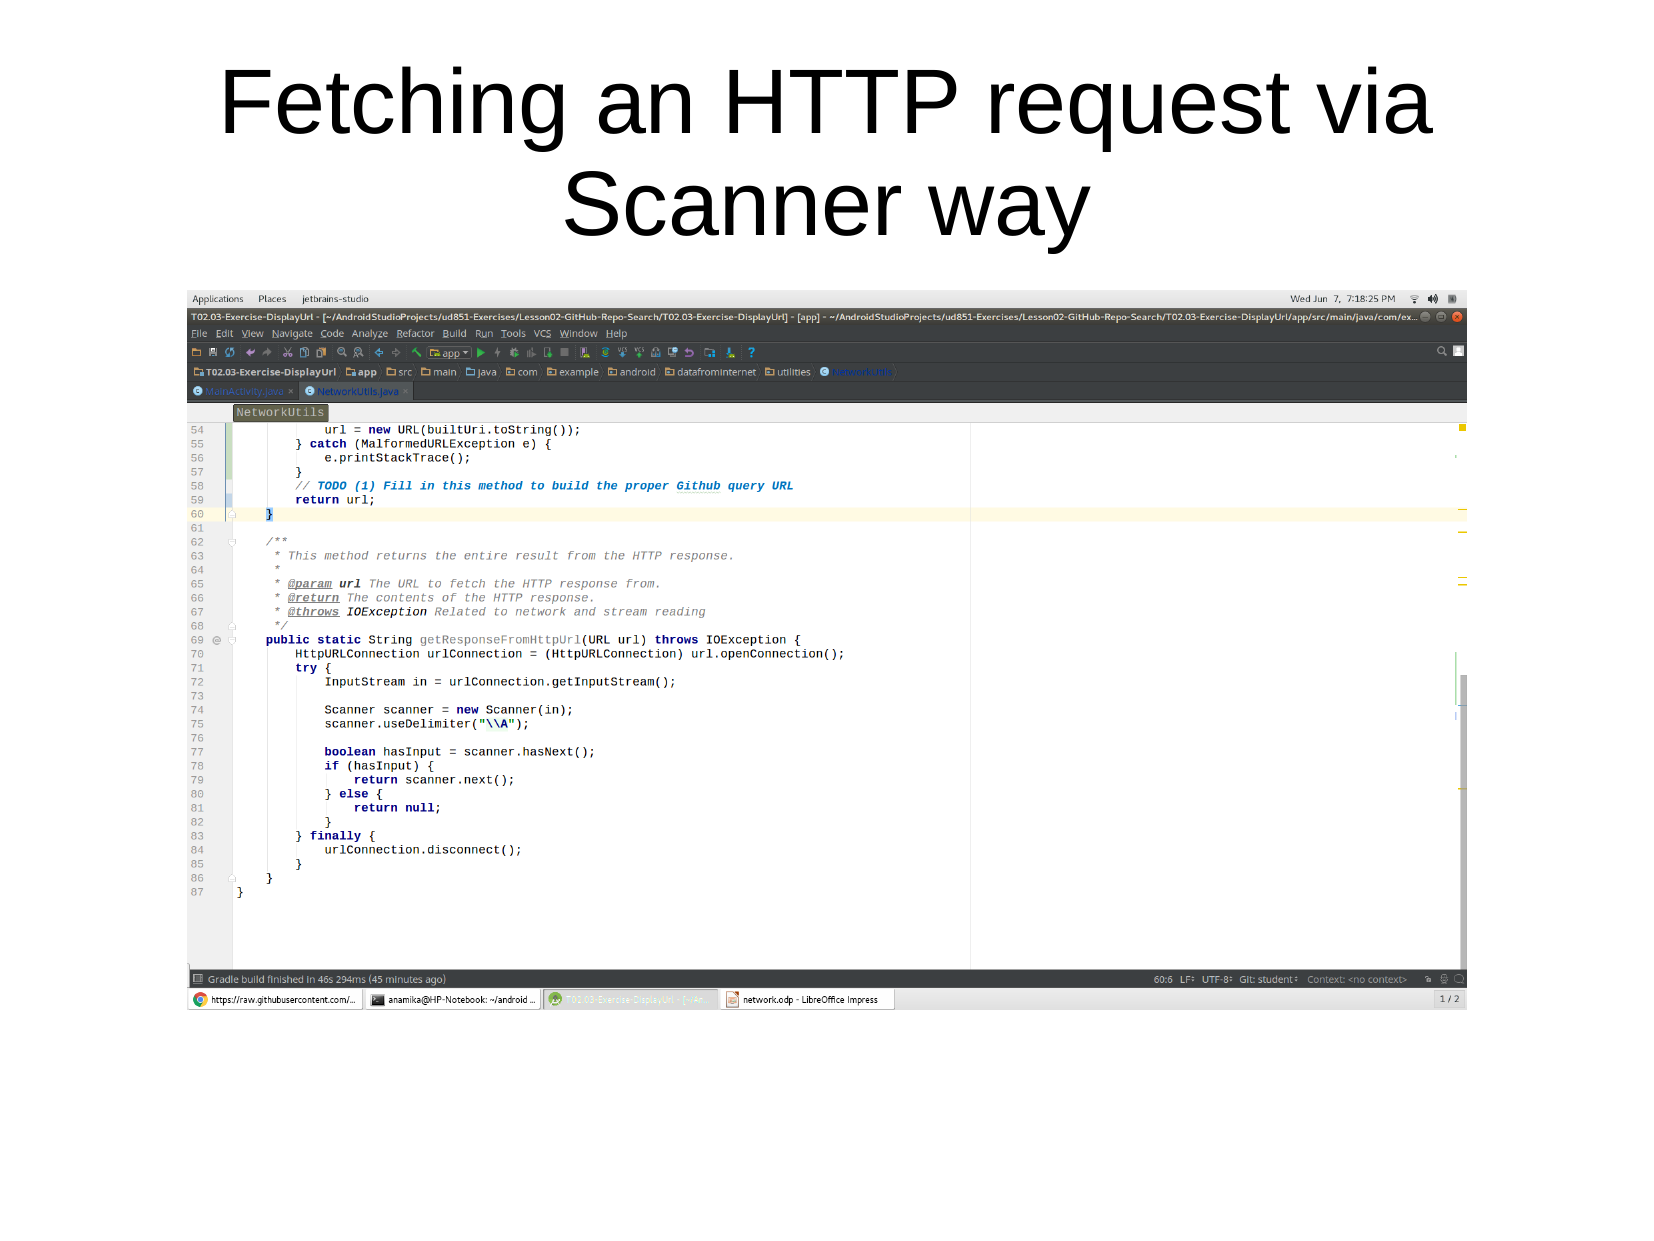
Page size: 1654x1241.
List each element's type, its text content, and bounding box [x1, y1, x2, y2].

title Fetching an HTTP request via Scanner way [82, 49, 1571, 257]
picture [187, 290, 1467, 1010]
